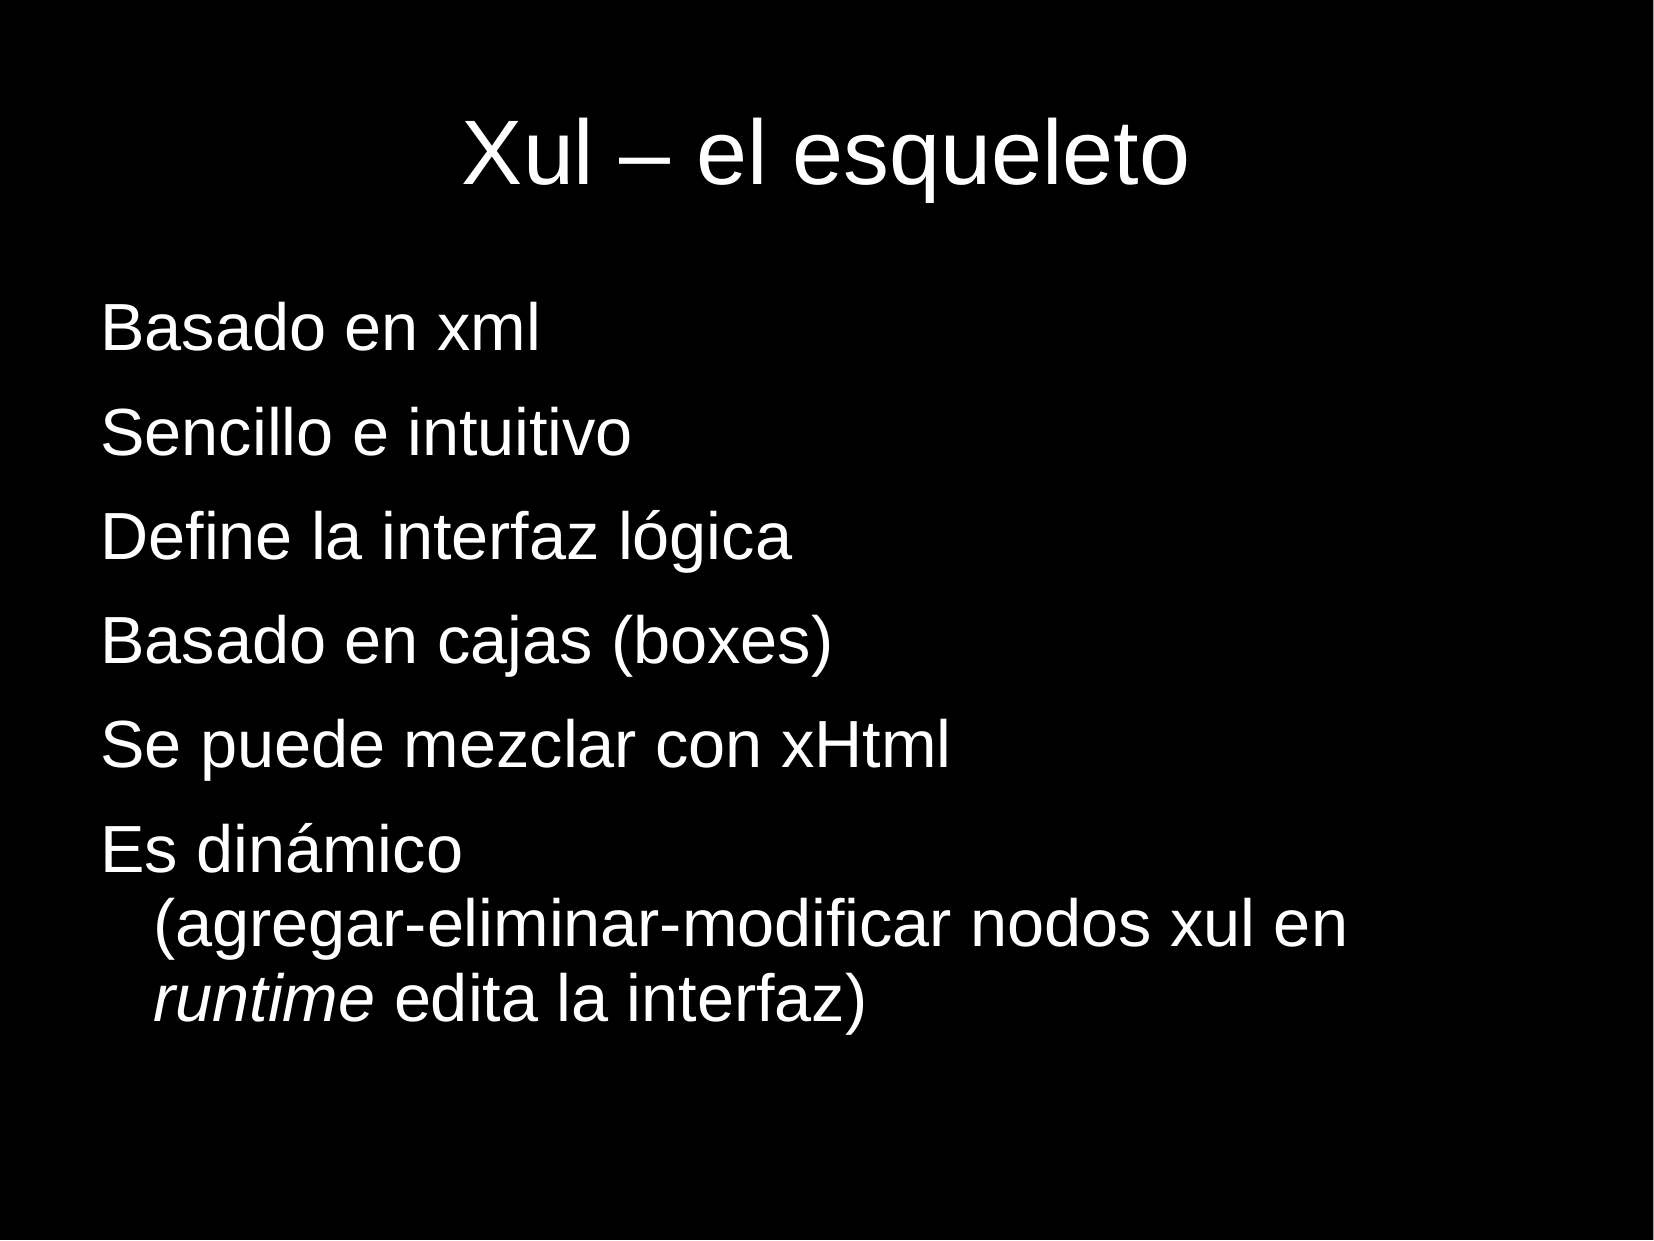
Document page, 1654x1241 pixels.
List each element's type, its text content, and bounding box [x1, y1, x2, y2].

list Basado en xml Sencillo e intuitivo Define la interfaz lógica Basado en cajas (boxes) Se puede mezclar con xHtml Es dinámico (agregar-eliminar-modificar nodos xul en runtime edita la interfaz) [82, 290, 1571, 1109]
title Xul – el esqueleto [82, 49, 1571, 257]
